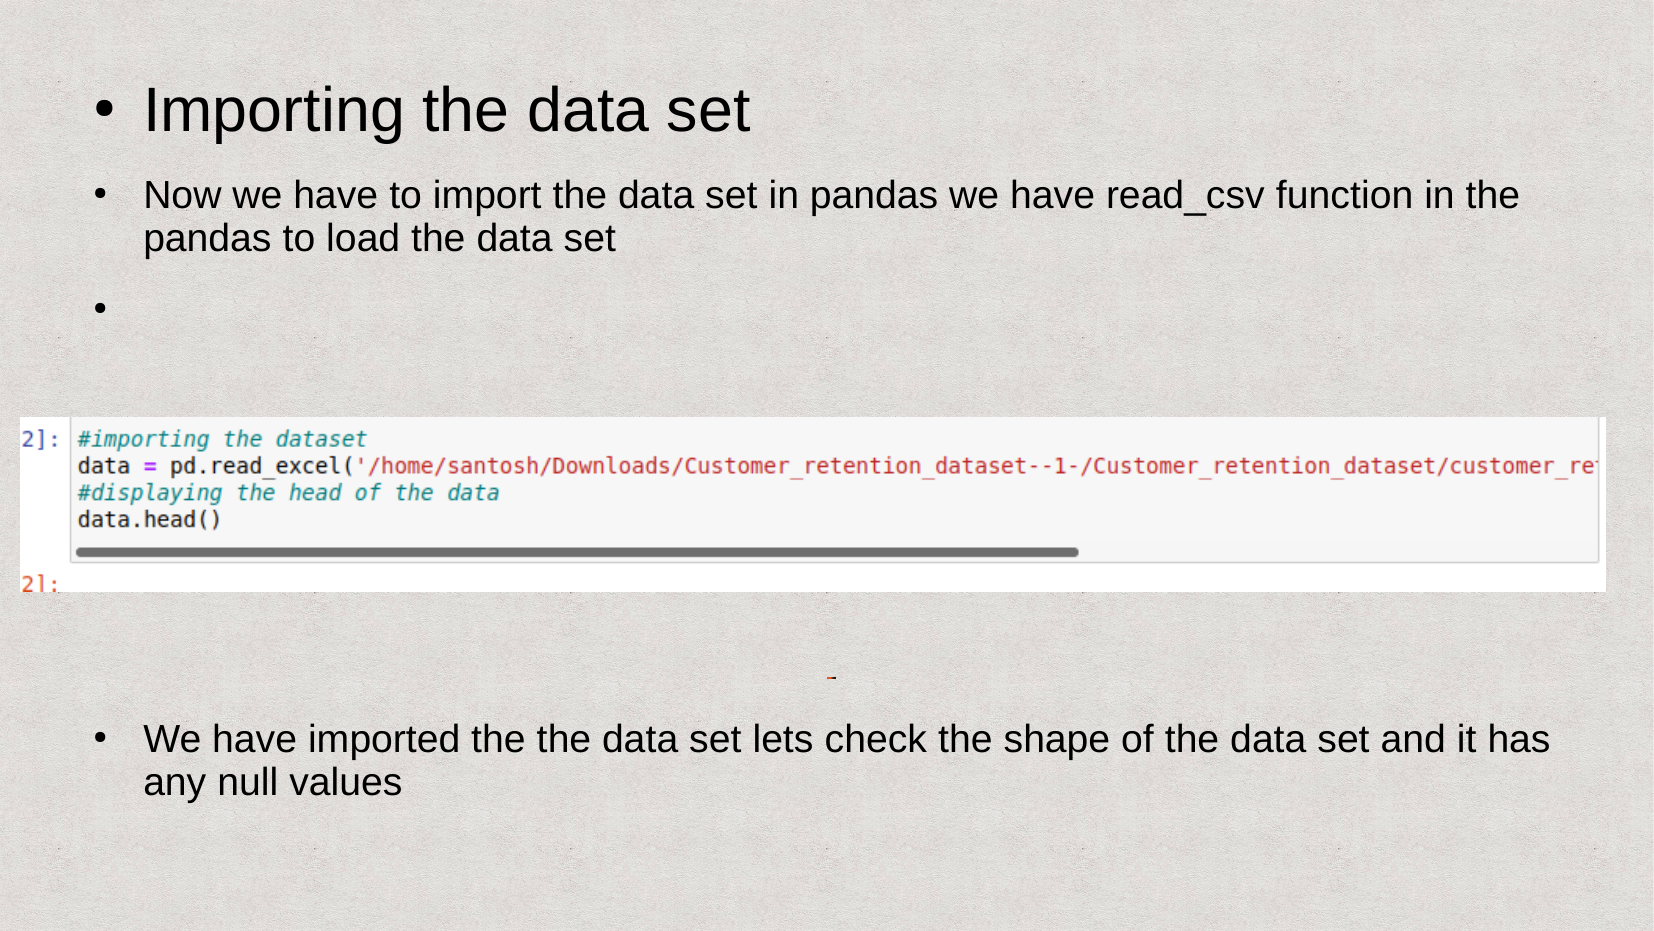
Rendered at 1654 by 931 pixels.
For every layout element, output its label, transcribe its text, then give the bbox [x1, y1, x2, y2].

list Importing the data set Now we have to import the data set in pandas we have read_csv function in the pandas to load the data set We have imported the the data set lets check the shape of the data set and it has any null values [76, 75, 1565, 417]
list Importing the data set Now we have to import the data set in pandas we have read_csv function in the pandas to load the data set We have imported the the data set lets check the shape of the data set and it has any null values [76, 592, 1565, 811]
picture [0, 0, 1654, 931]
